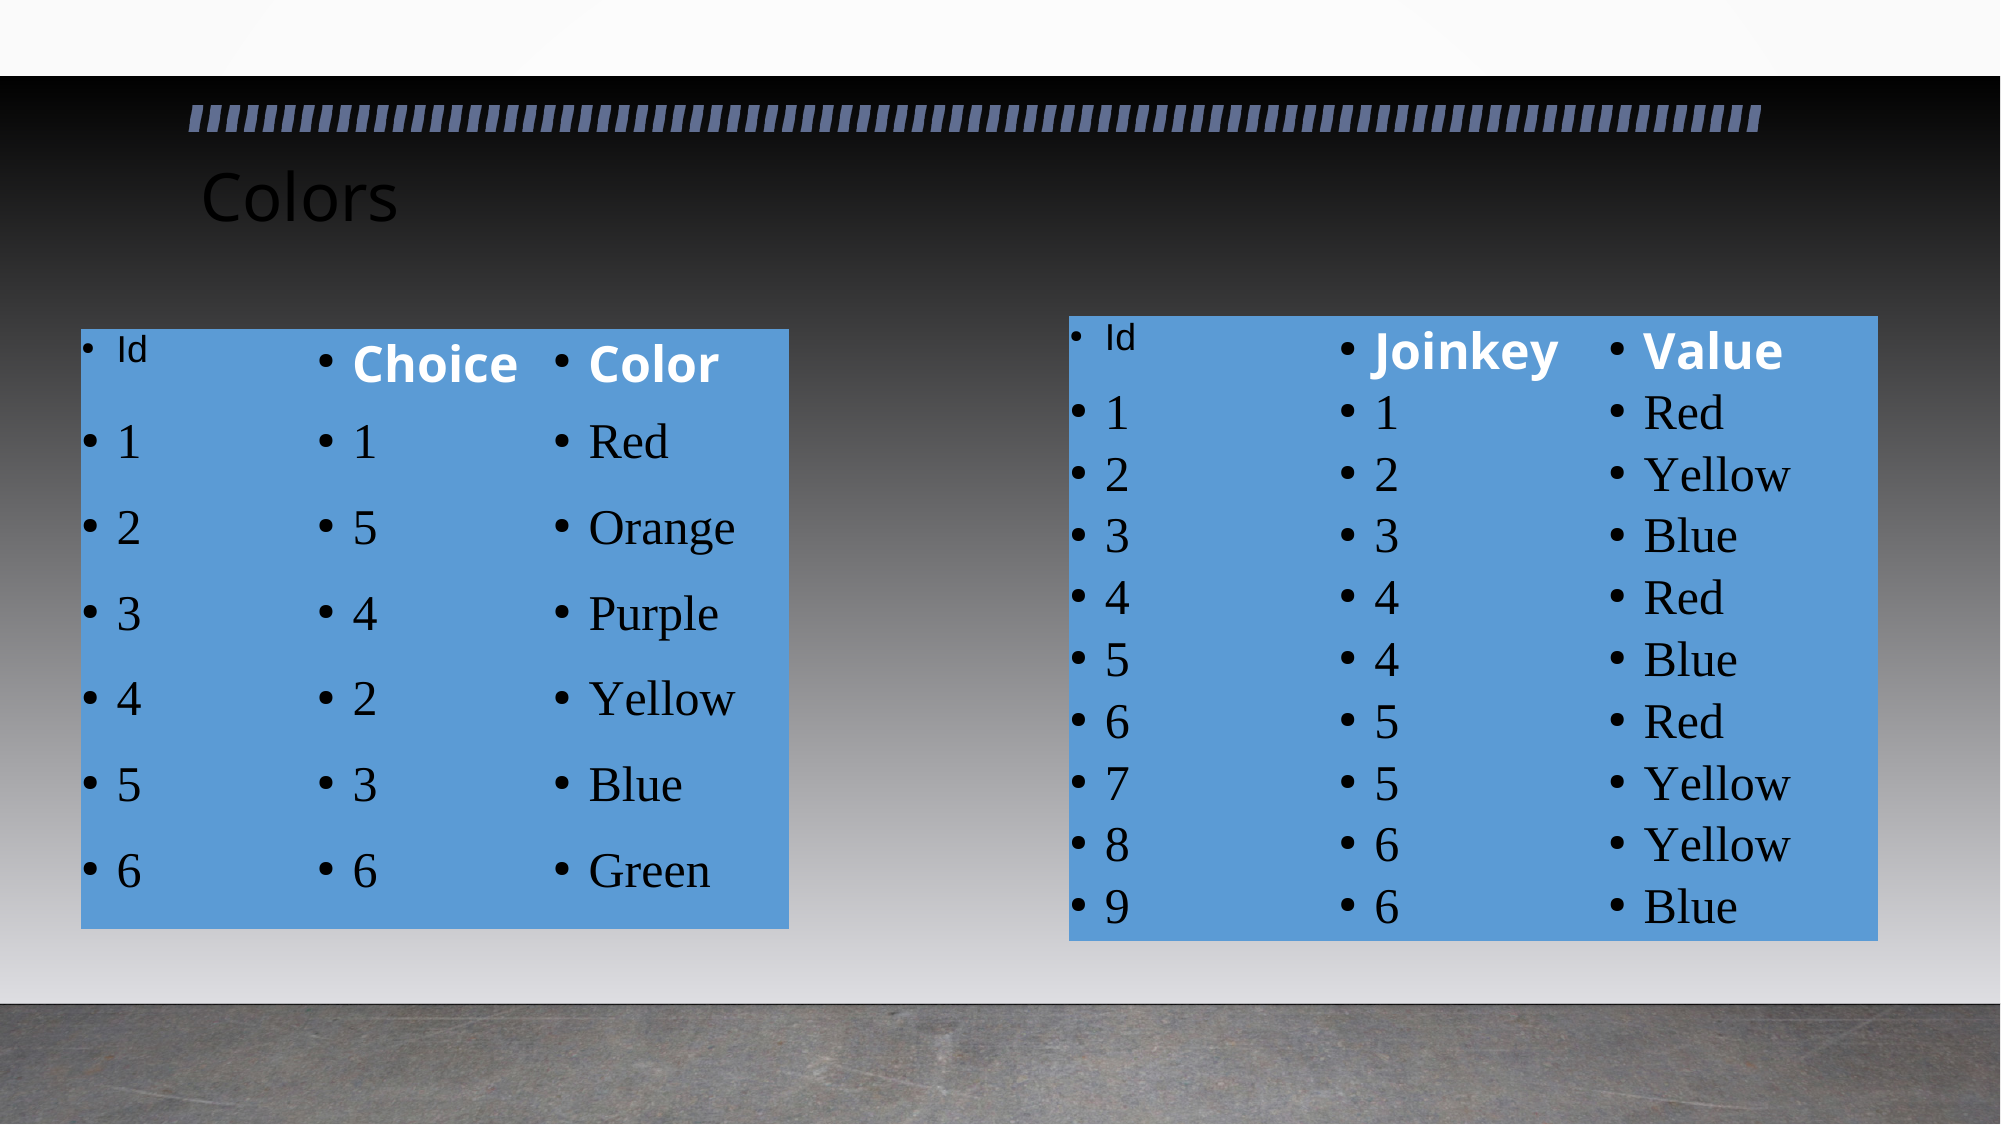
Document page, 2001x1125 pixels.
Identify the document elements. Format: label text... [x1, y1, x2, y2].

table_cell Blue [1608, 508, 1878, 570]
table_cell 3 [317, 757, 553, 843]
table_cell 2 [1339, 447, 1608, 508]
table_cell Purple [553, 586, 789, 671]
table_header Color [553, 329, 789, 414]
table_cell Orange [553, 500, 789, 586]
table_header Choice [317, 329, 553, 414]
table_cell 1 [81, 414, 317, 500]
table_cell 7 [1069, 755, 1339, 817]
table_cell 5 [1069, 632, 1339, 694]
table_cell 6 [1339, 817, 1608, 879]
table_cell Blue [1608, 632, 1878, 694]
table_cell 3 [1069, 508, 1339, 570]
table_cell 5 [1339, 755, 1608, 817]
table_cell 6 [1339, 879, 1608, 941]
table_cell Blue [1608, 879, 1878, 941]
title Colors [185, 156, 1761, 329]
table_cell Yellow [1608, 817, 1878, 879]
table_cell 4 [81, 671, 317, 757]
table_cell 6 [81, 843, 317, 929]
table_cell 1 [1339, 385, 1608, 447]
table_cell 4 [1339, 632, 1608, 694]
table_cell 9 [1069, 879, 1339, 941]
table_cell 5 [81, 757, 317, 843]
table_cell 4 [1069, 570, 1339, 632]
table_cell 1 [317, 414, 553, 500]
table_cell 2 [1069, 447, 1339, 508]
table_cell 1 [1069, 385, 1339, 447]
table_header Id [81, 329, 317, 414]
table_cell Red [1608, 385, 1878, 447]
table_cell Red [1608, 694, 1878, 755]
table_header Value [1608, 316, 1878, 385]
table_header Id [1069, 316, 1339, 385]
table_cell 5 [1339, 694, 1608, 755]
table_cell 5 [317, 500, 553, 586]
table_cell 8 [1069, 817, 1339, 879]
table_cell 3 [1339, 508, 1608, 570]
table_cell 6 [317, 843, 553, 929]
table_cell 4 [317, 586, 553, 671]
table_cell Yellow [553, 671, 789, 757]
table_cell 2 [317, 671, 553, 757]
table_cell Yellow [1608, 447, 1878, 508]
table_cell Blue [553, 757, 789, 843]
table_cell 6 [1069, 694, 1339, 755]
table_cell Red [1608, 570, 1878, 632]
table_cell 4 [1339, 570, 1608, 632]
table_cell Green [553, 843, 789, 929]
table_cell 2 [81, 500, 317, 586]
table_cell Yellow [1608, 755, 1878, 817]
table_cell Red [553, 414, 789, 500]
table_cell 3 [81, 586, 317, 671]
table_header Joinkey [1339, 316, 1608, 385]
